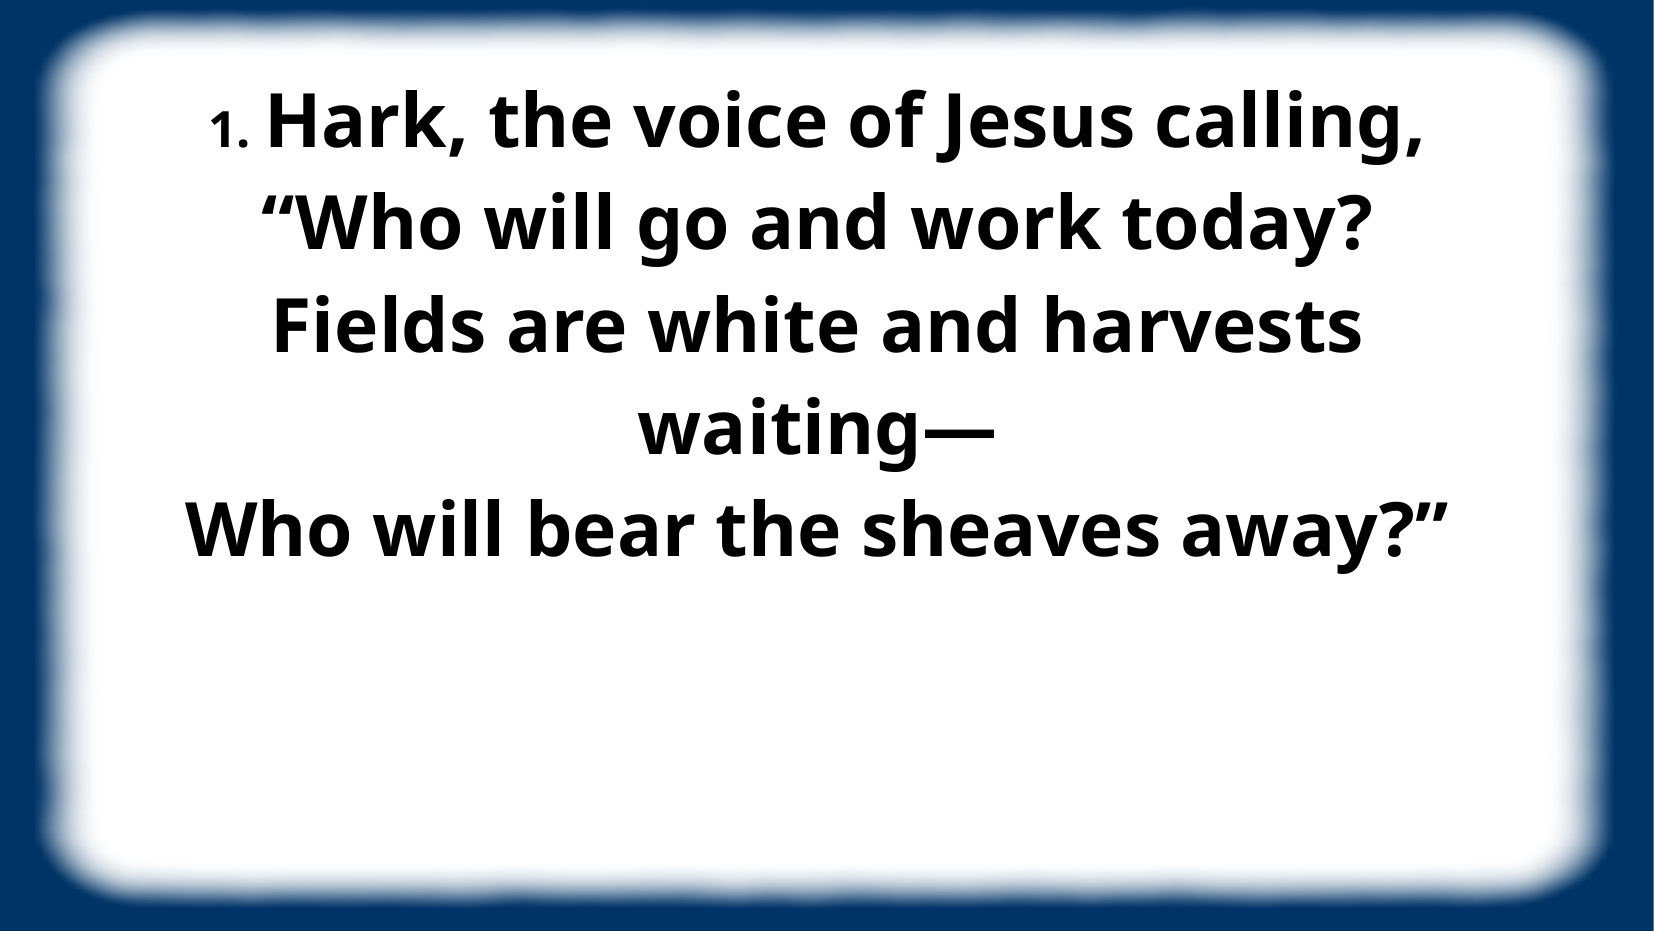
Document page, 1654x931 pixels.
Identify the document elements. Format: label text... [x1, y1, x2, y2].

picture [0, 0, 1654, 931]
text_box 1. Hark, the voice of Jesus calling, “Who will go and work today? Fields are white and harvests waiting— Who will bear the sheaves away?” [105, 60, 1531, 473]
